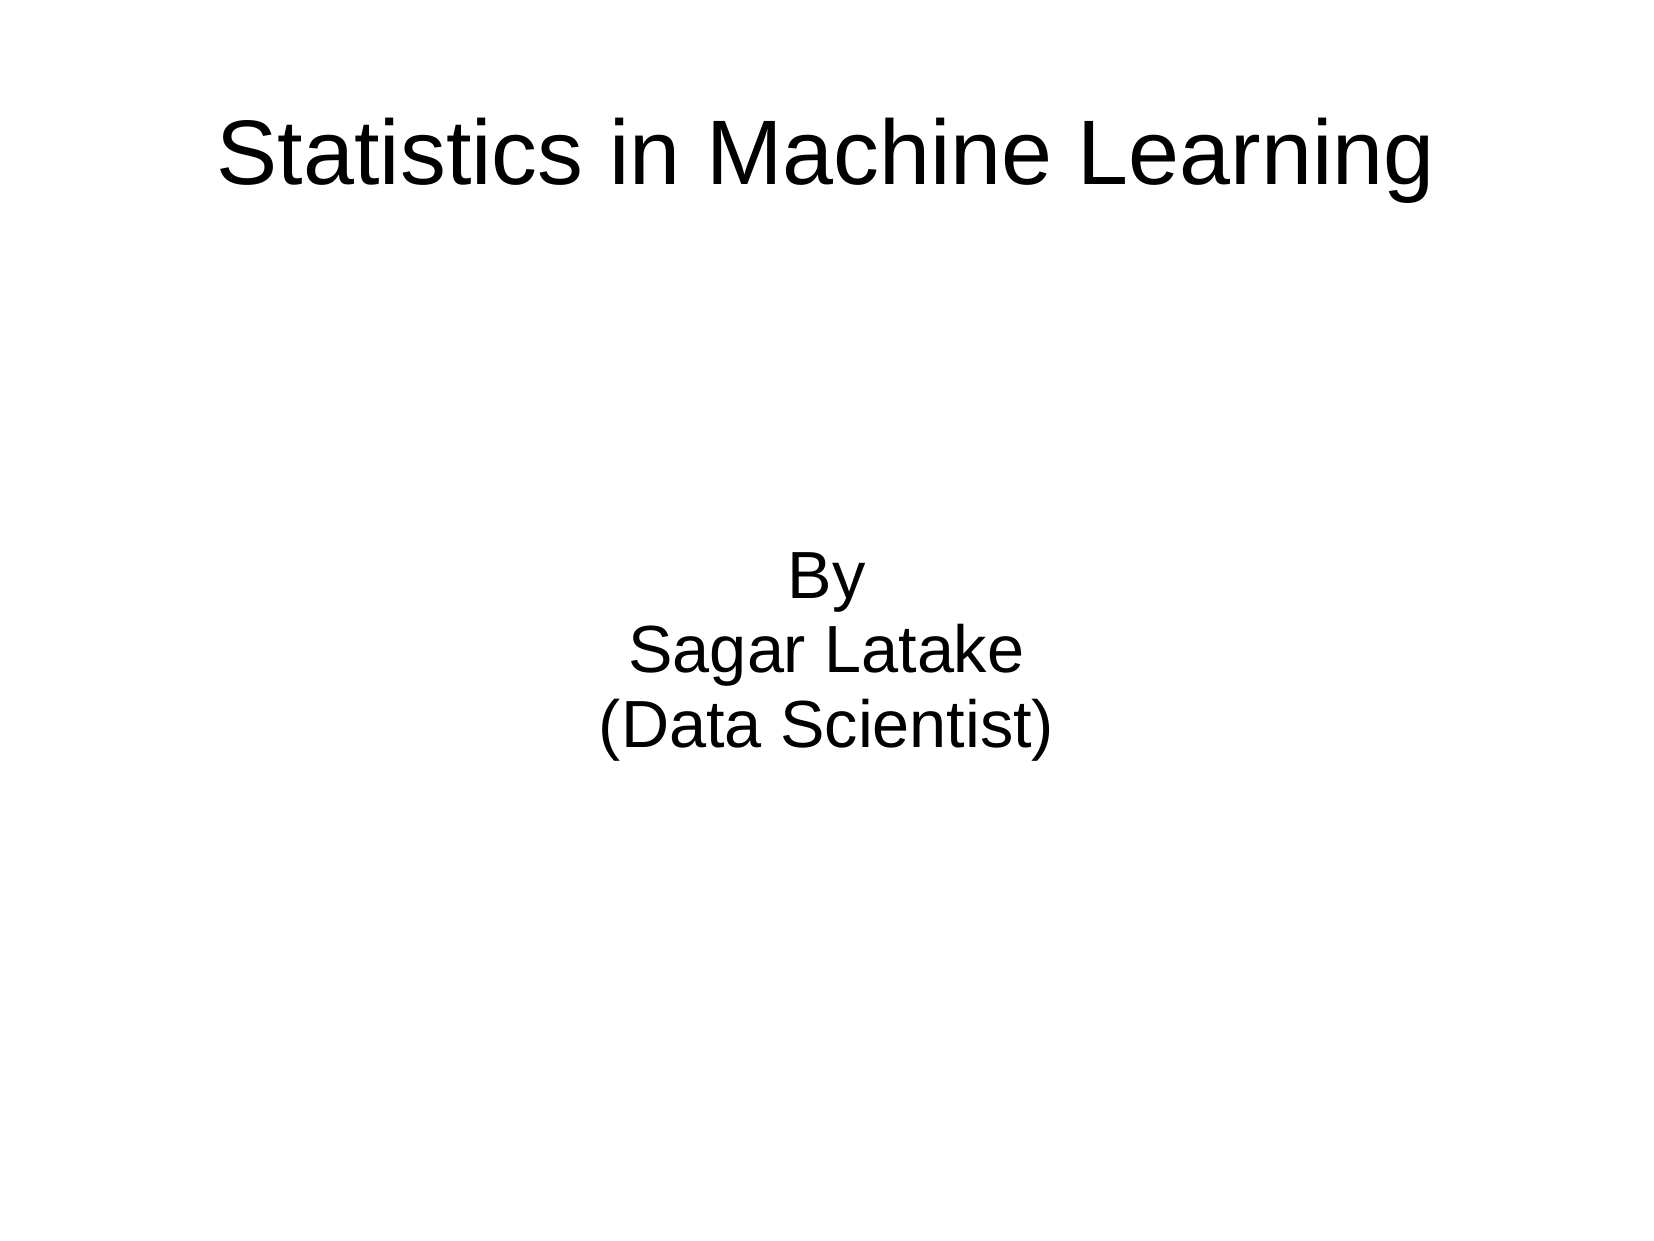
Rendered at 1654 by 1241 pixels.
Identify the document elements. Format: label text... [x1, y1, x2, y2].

subtitle By Sagar Latake (Data Scientist) [82, 290, 1571, 1010]
title Statistics in Machine Learning [82, 49, 1571, 257]
